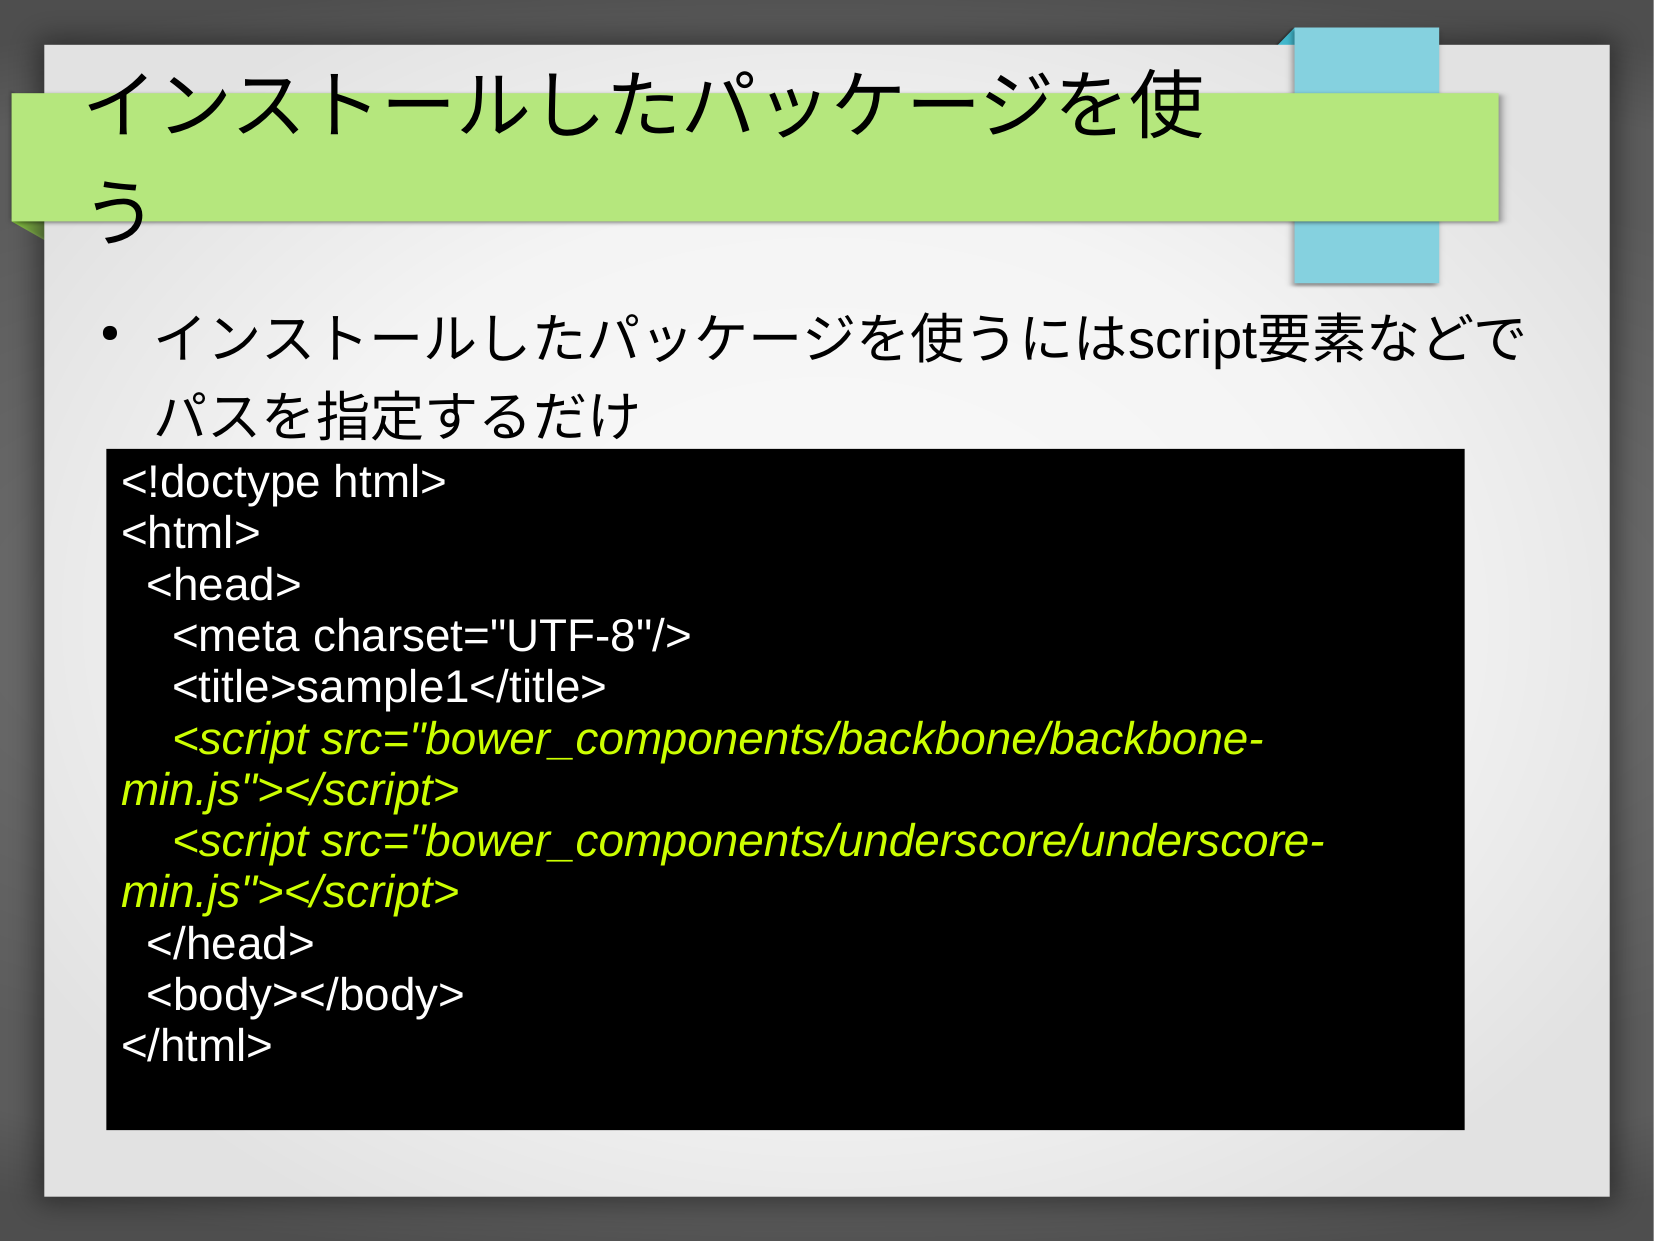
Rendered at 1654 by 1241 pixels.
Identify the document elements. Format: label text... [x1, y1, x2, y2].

picture [0, 0, 1654, 1241]
text_box <!doctype html> <html> <head> <meta charset="UTF-8"/> <title>sample1</title> <script src="bower_components/backbone/backbone-min.js"></script> <script src="bower_components/underscore/underscore-min.js"></script> </head> <body></body> </html> [106, 448, 1465, 1131]
title インストールしたパッケージを使う [82, 94, 1264, 213]
list インストールしたパッケージを使うにはscript要素などでパスを指定するだけ [82, 295, 1571, 1015]
